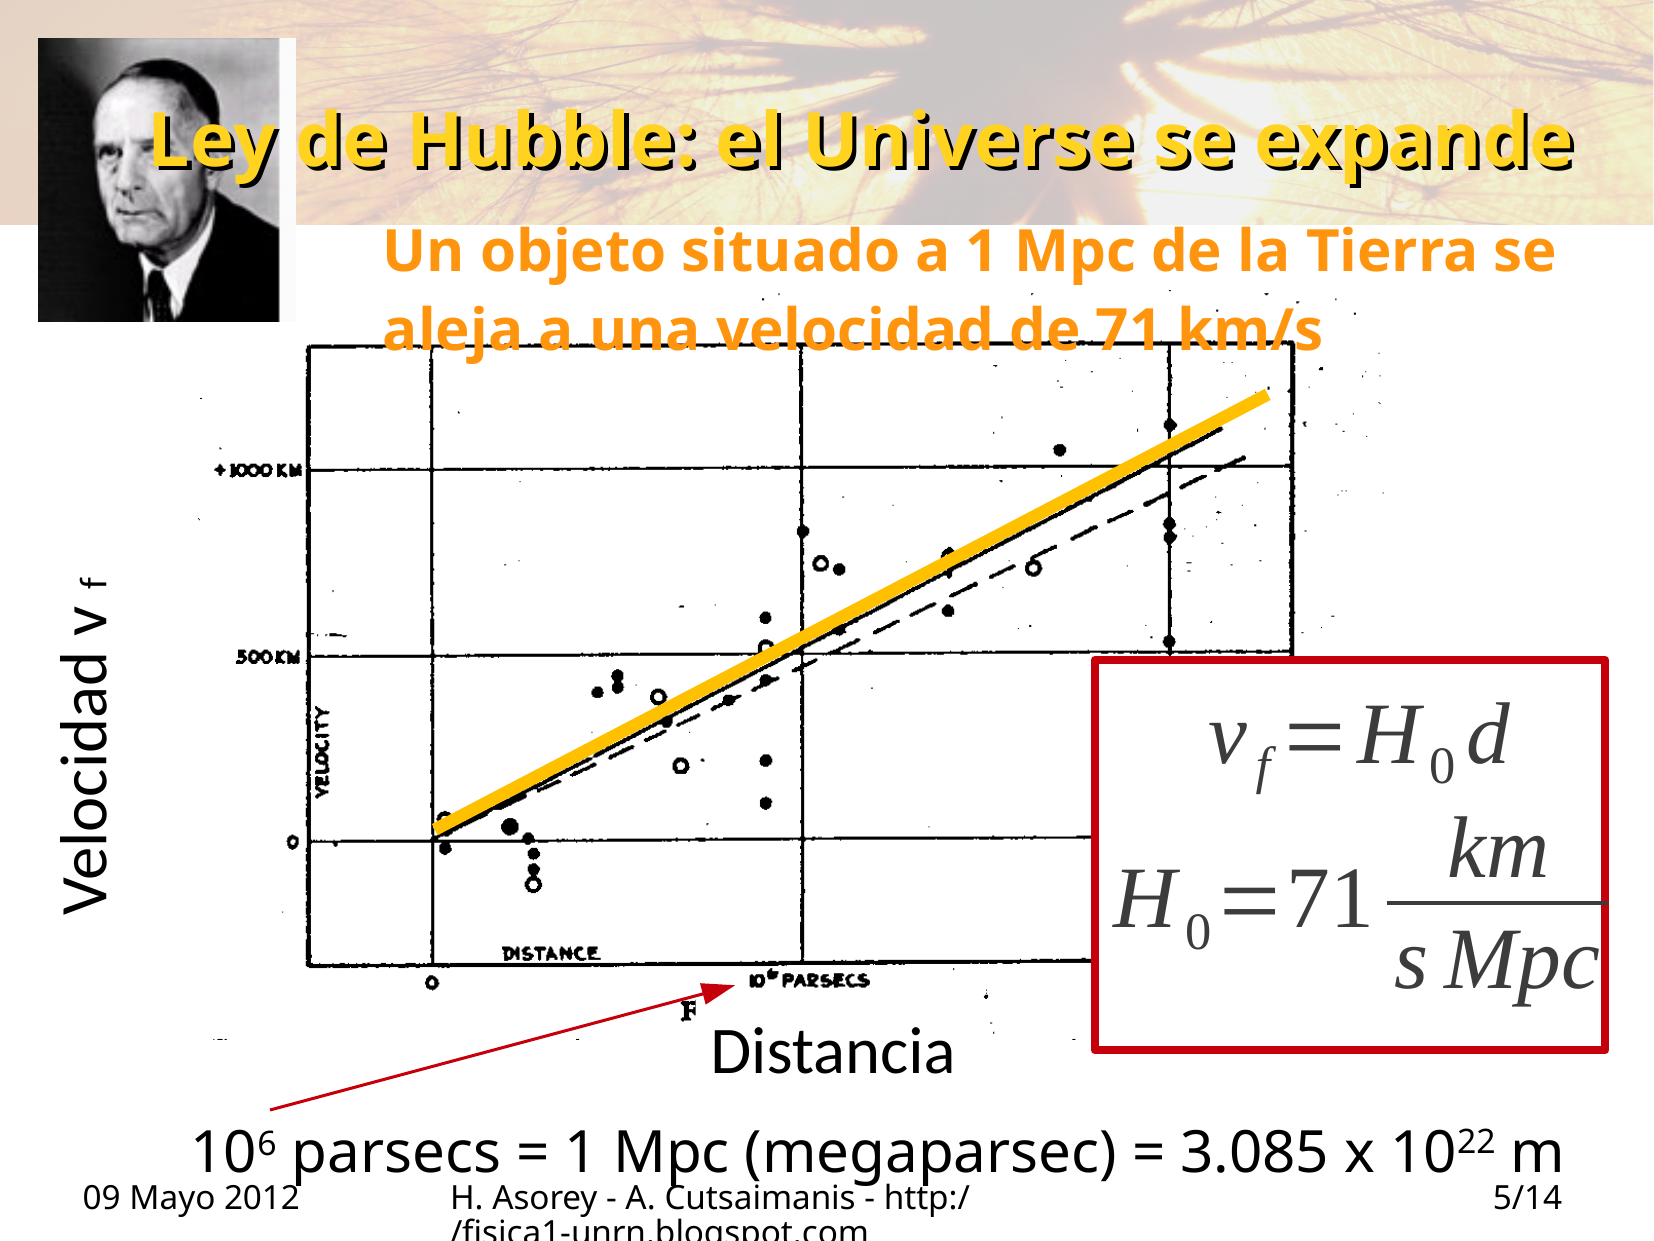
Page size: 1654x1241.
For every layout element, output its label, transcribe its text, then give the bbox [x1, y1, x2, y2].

picture [541, 996, 703, 1040]
text_box Distancia [695, 999, 986, 1096]
text_box 106 parsecs = 1 Mpc (megaparsec) = 3.085 x 1022 m [120, 1110, 1606, 1212]
picture [0, 0, 1654, 1040]
text_box [1095, 660, 1606, 1051]
text_box Un objeto situado a 1 Mpc de la Tierra se aleja a una velocidad de 71 km/s [340, 201, 1601, 382]
chart [1102, 685, 1619, 1007]
title Ley de Hubble: el Universe se expande [86, 49, 1576, 226]
text_box Velocidad vf [32, 578, 153, 931]
